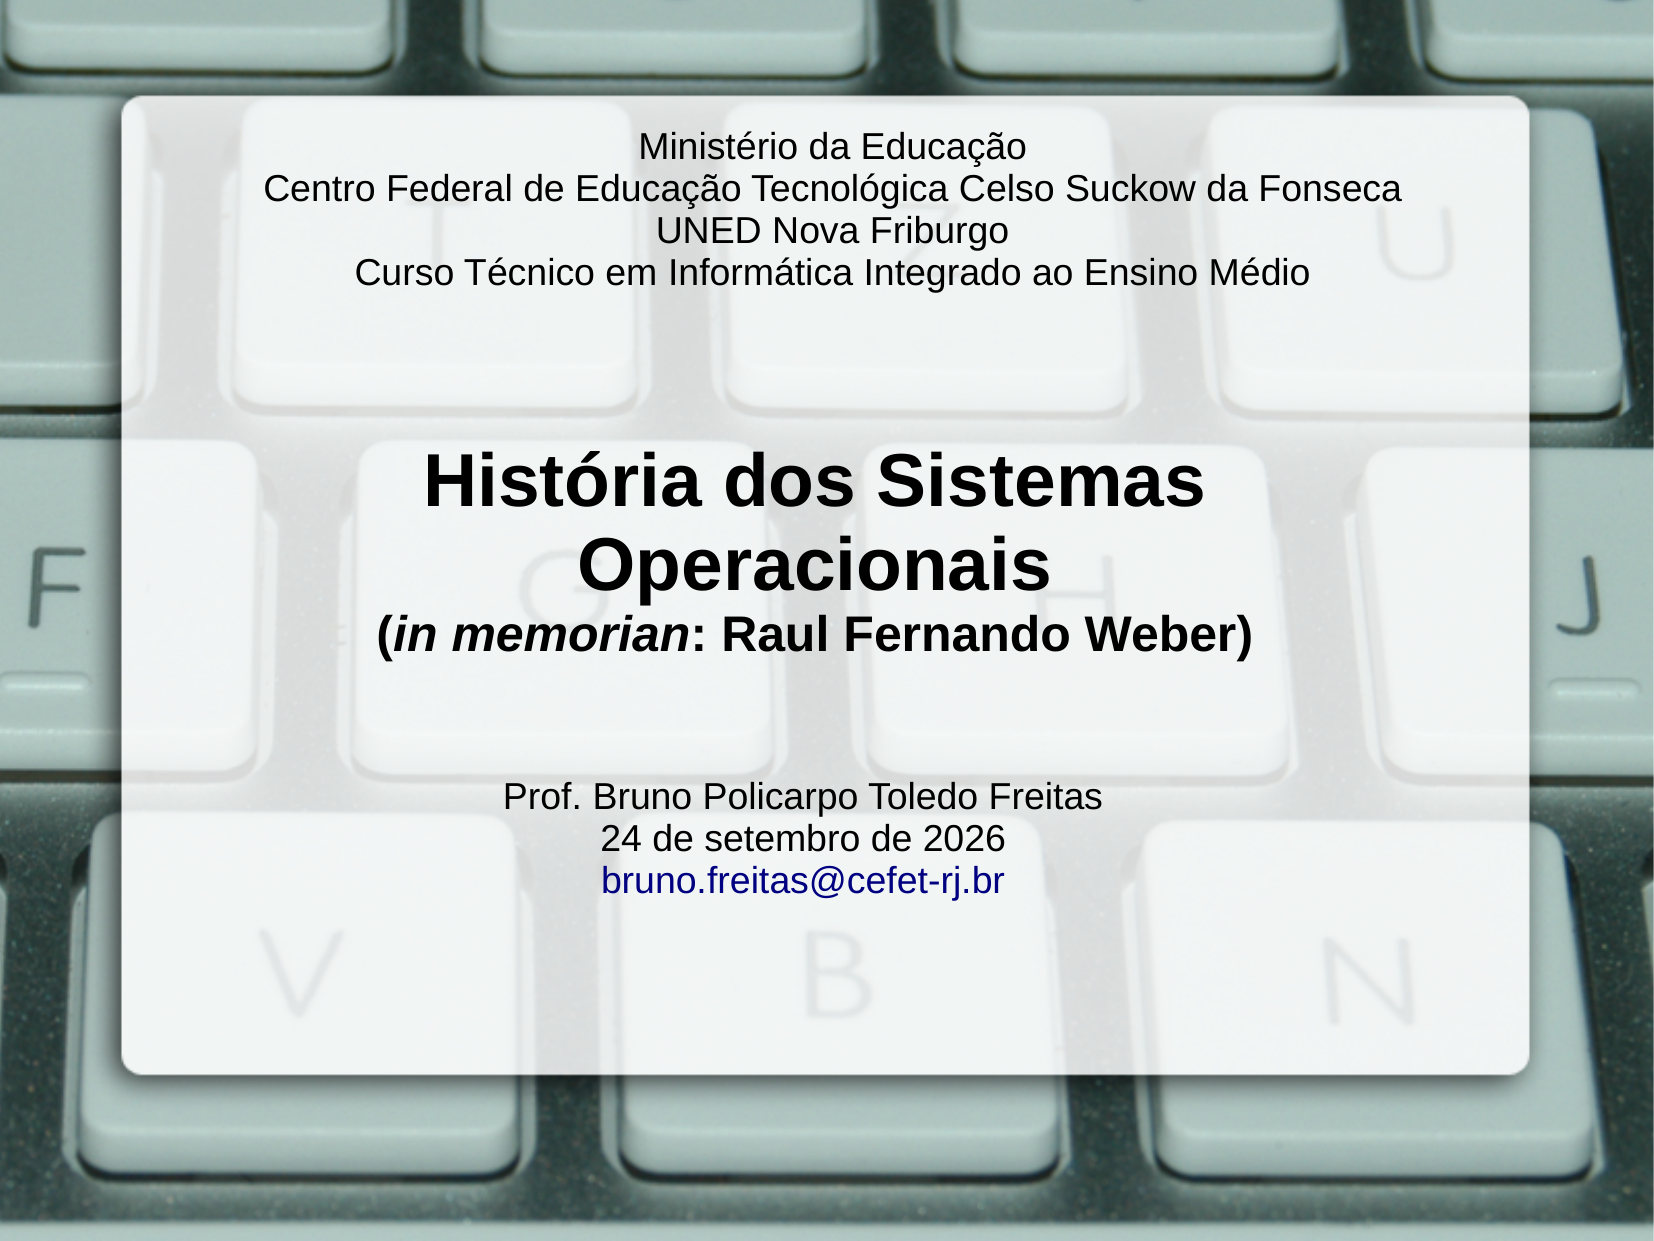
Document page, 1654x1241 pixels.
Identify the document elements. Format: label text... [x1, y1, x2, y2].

text_box História dos Sistemas Operacionais (in memorian: Raul Fernando Weber) [165, 431, 1465, 670]
text_box Ministério da Educação Centro Federal de Educação Tecnológica Celso Suckow da Fonseca UNED Nova Friburgo Curso Técnico em Informática Integrado ao Ensino Médio [188, 118, 1477, 343]
picture [0, 0, 1654, 1241]
text_box Prof. Bruno Policarpo Toledo Freitas 13 de março de 2019 bruno.freitas@cefet-rj.br [354, 767, 1252, 909]
